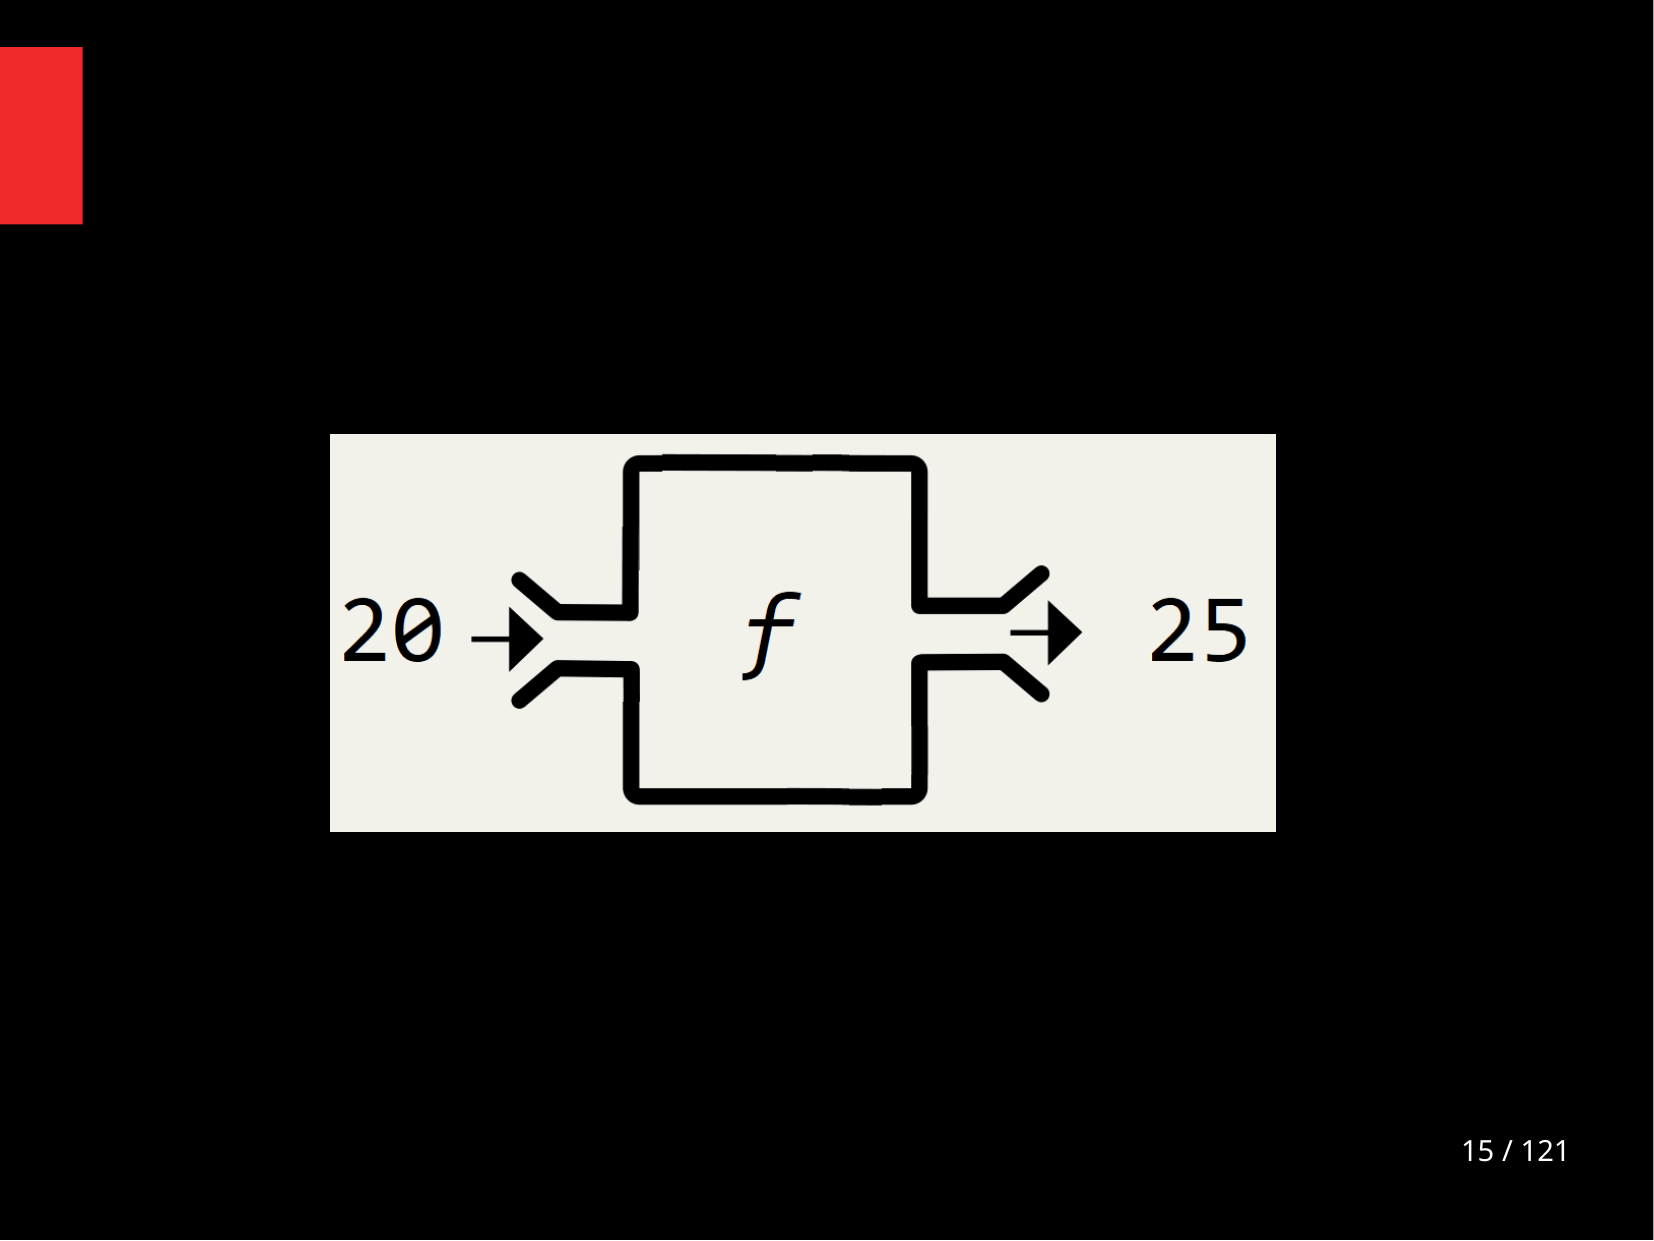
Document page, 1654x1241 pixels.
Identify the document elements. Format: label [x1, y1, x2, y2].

picture [330, 434, 1276, 832]
